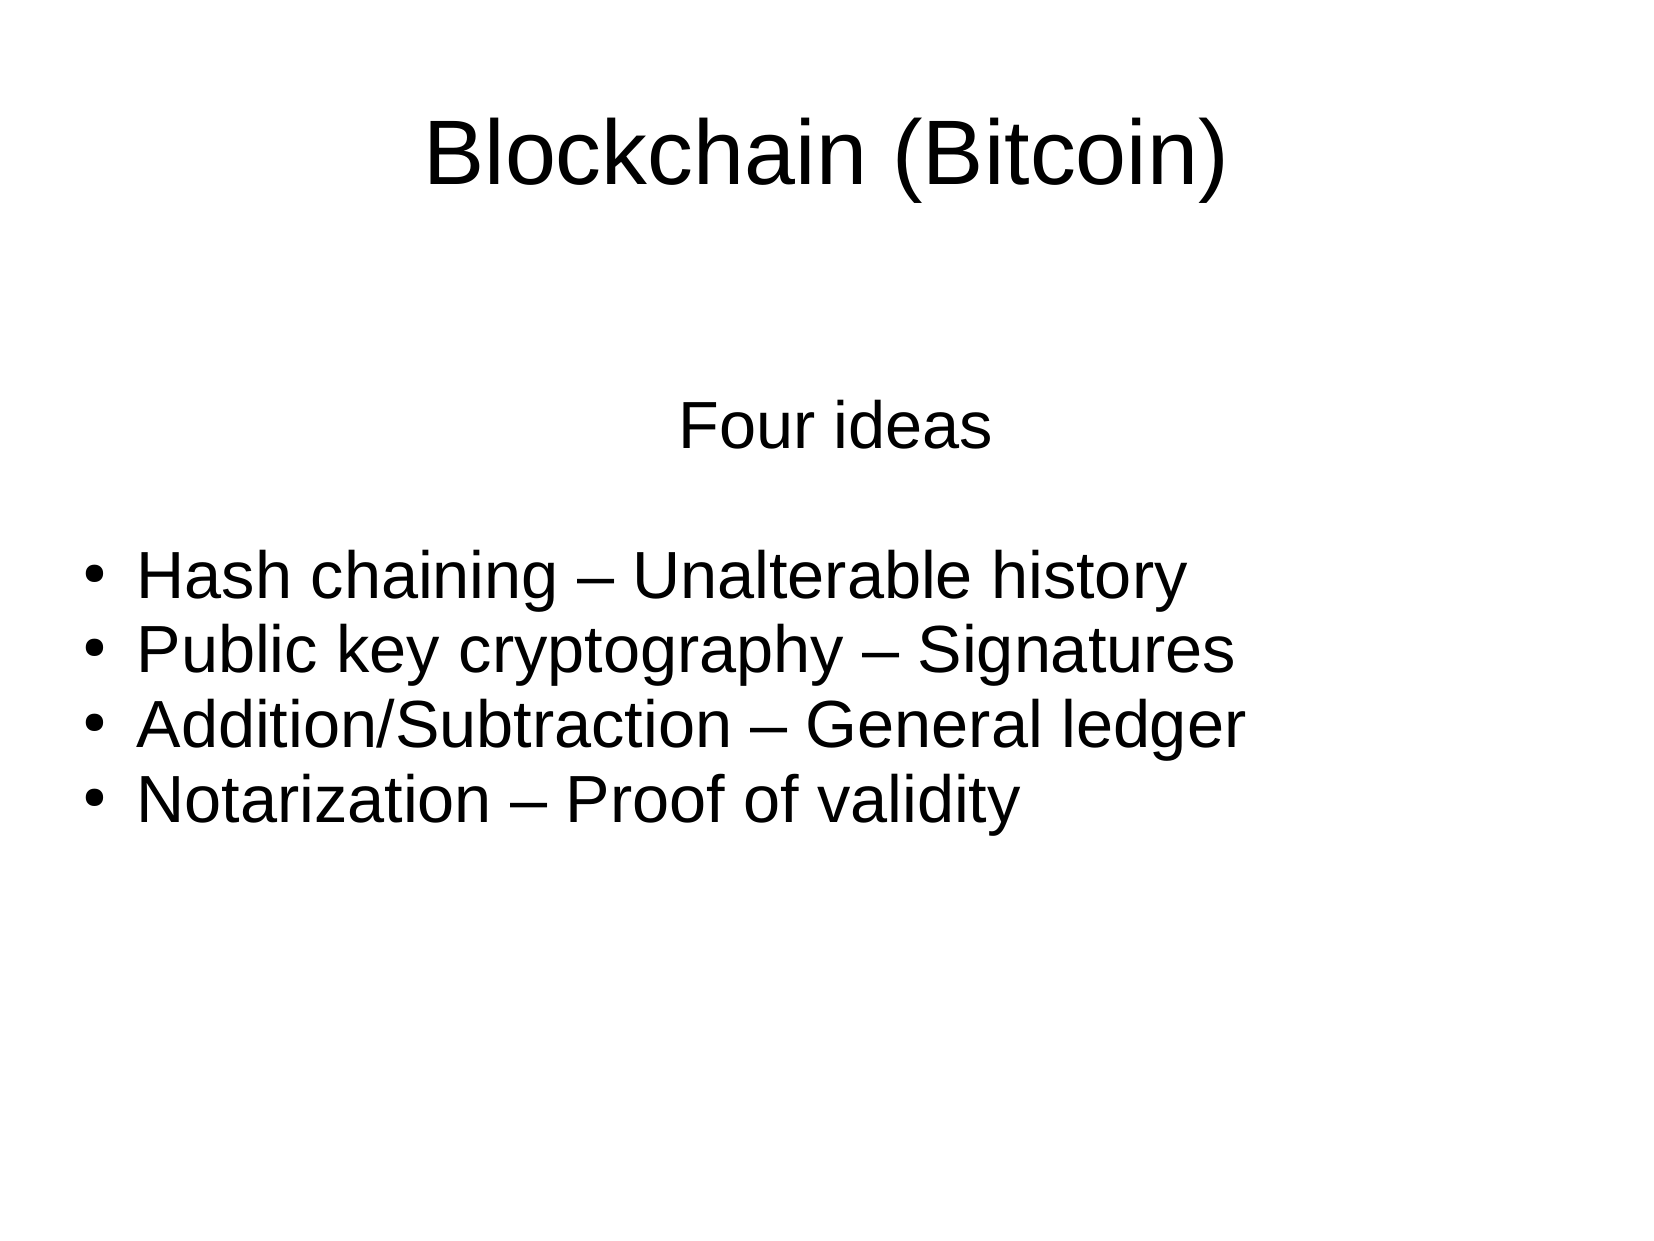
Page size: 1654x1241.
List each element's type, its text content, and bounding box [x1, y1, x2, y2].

subtitle Four ideas Hash chaining – Unalterable history Public key cryptography – Signatures Addition/Subtraction – General ledger Notarization – Proof of validity [82, 290, 1571, 1010]
title Blockchain (Bitcoin) [82, 49, 1571, 257]
